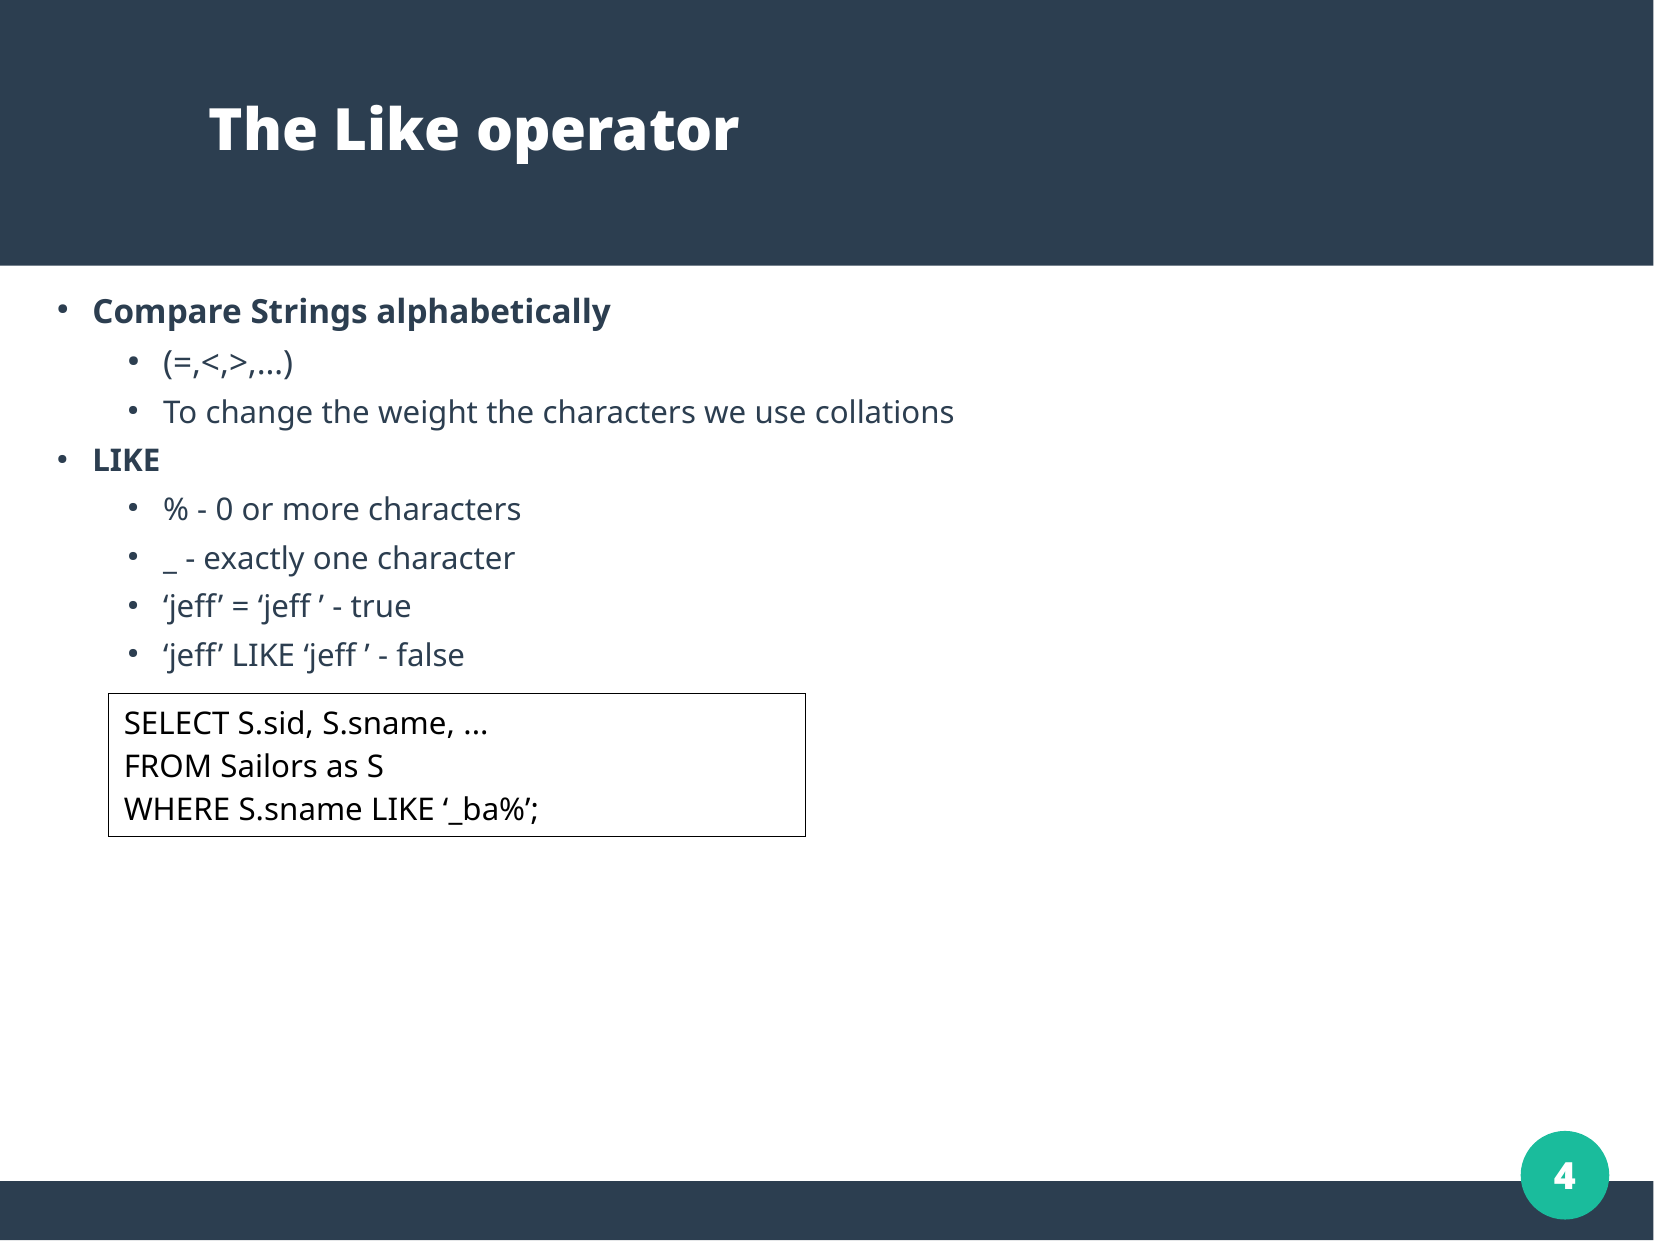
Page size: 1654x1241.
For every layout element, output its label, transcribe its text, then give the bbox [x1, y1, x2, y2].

title The Like operator [59, 49, 1595, 207]
text_box SELECT S.sid, S.sname, ... FROM Sailors as S WHERE S.sname LIKE ‘_ba%’; [108, 693, 806, 818]
list Compare Strings alphabetically (=,<,>,…) To change the weight the characters we use collations LIKE % - 0 or more characters _ - exactly one character ‘jeff’ = ‘jeff ’ - true ‘jeff’ LIKE ‘jeff ’ - false [0, 287, 1274, 1115]
